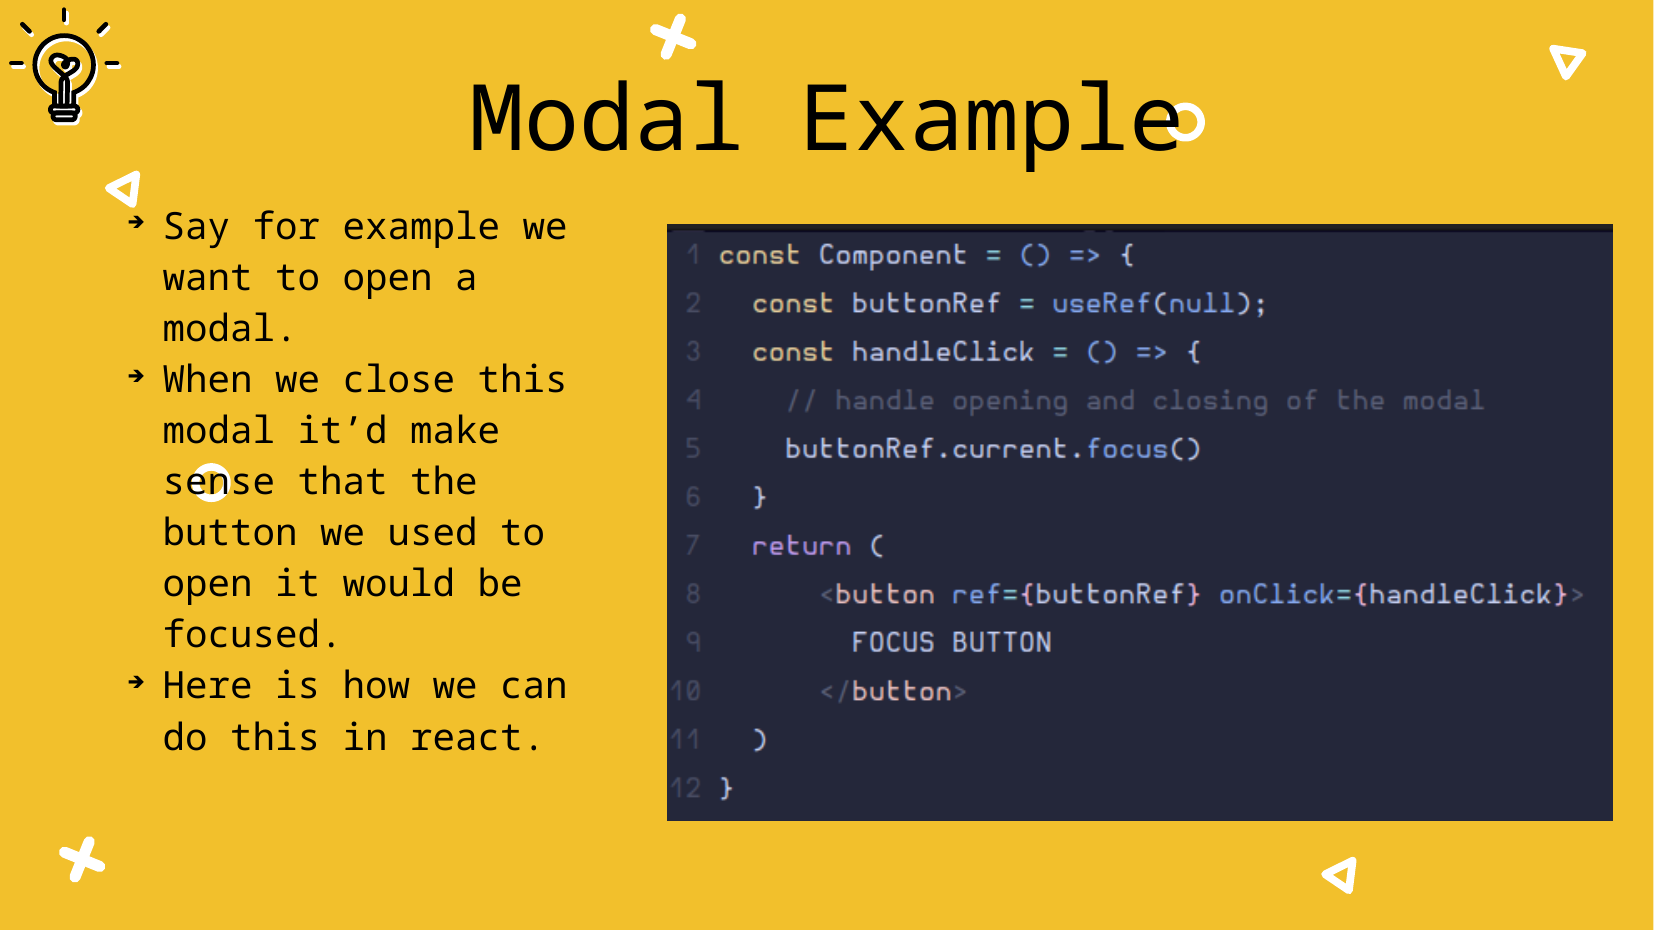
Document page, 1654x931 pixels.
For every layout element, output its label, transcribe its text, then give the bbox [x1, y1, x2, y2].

title Modal Example [82, 37, 1571, 193]
picture [667, 224, 1613, 821]
text_box Say for example we want to open a modal. When we close this modal it’d make sense that the button we used to open it would be focused. Here is how we can do this in react. [112, 192, 638, 851]
